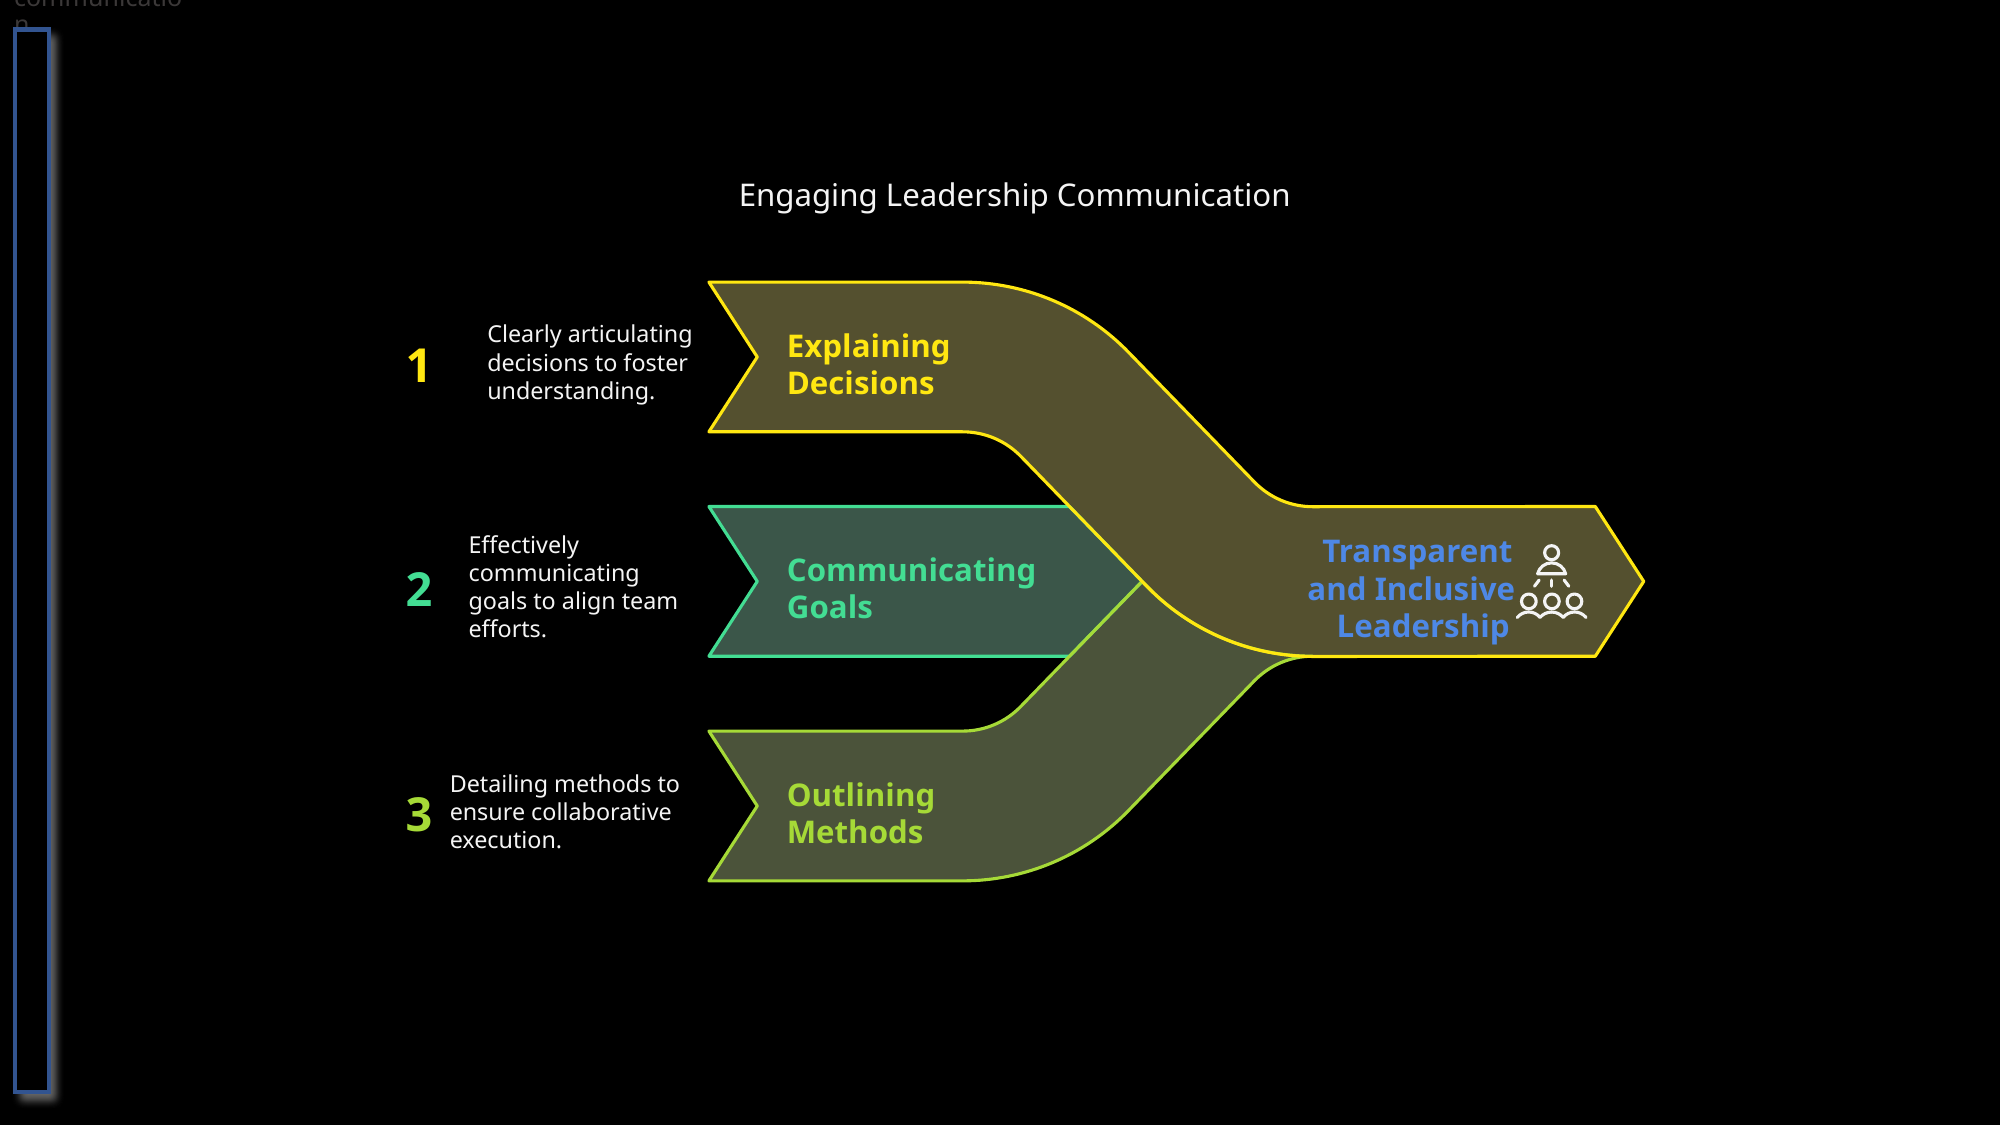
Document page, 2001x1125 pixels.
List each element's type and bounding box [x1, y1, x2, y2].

picture [314, 93, 1686, 1032]
text_box [14, 29, 49, 1093]
